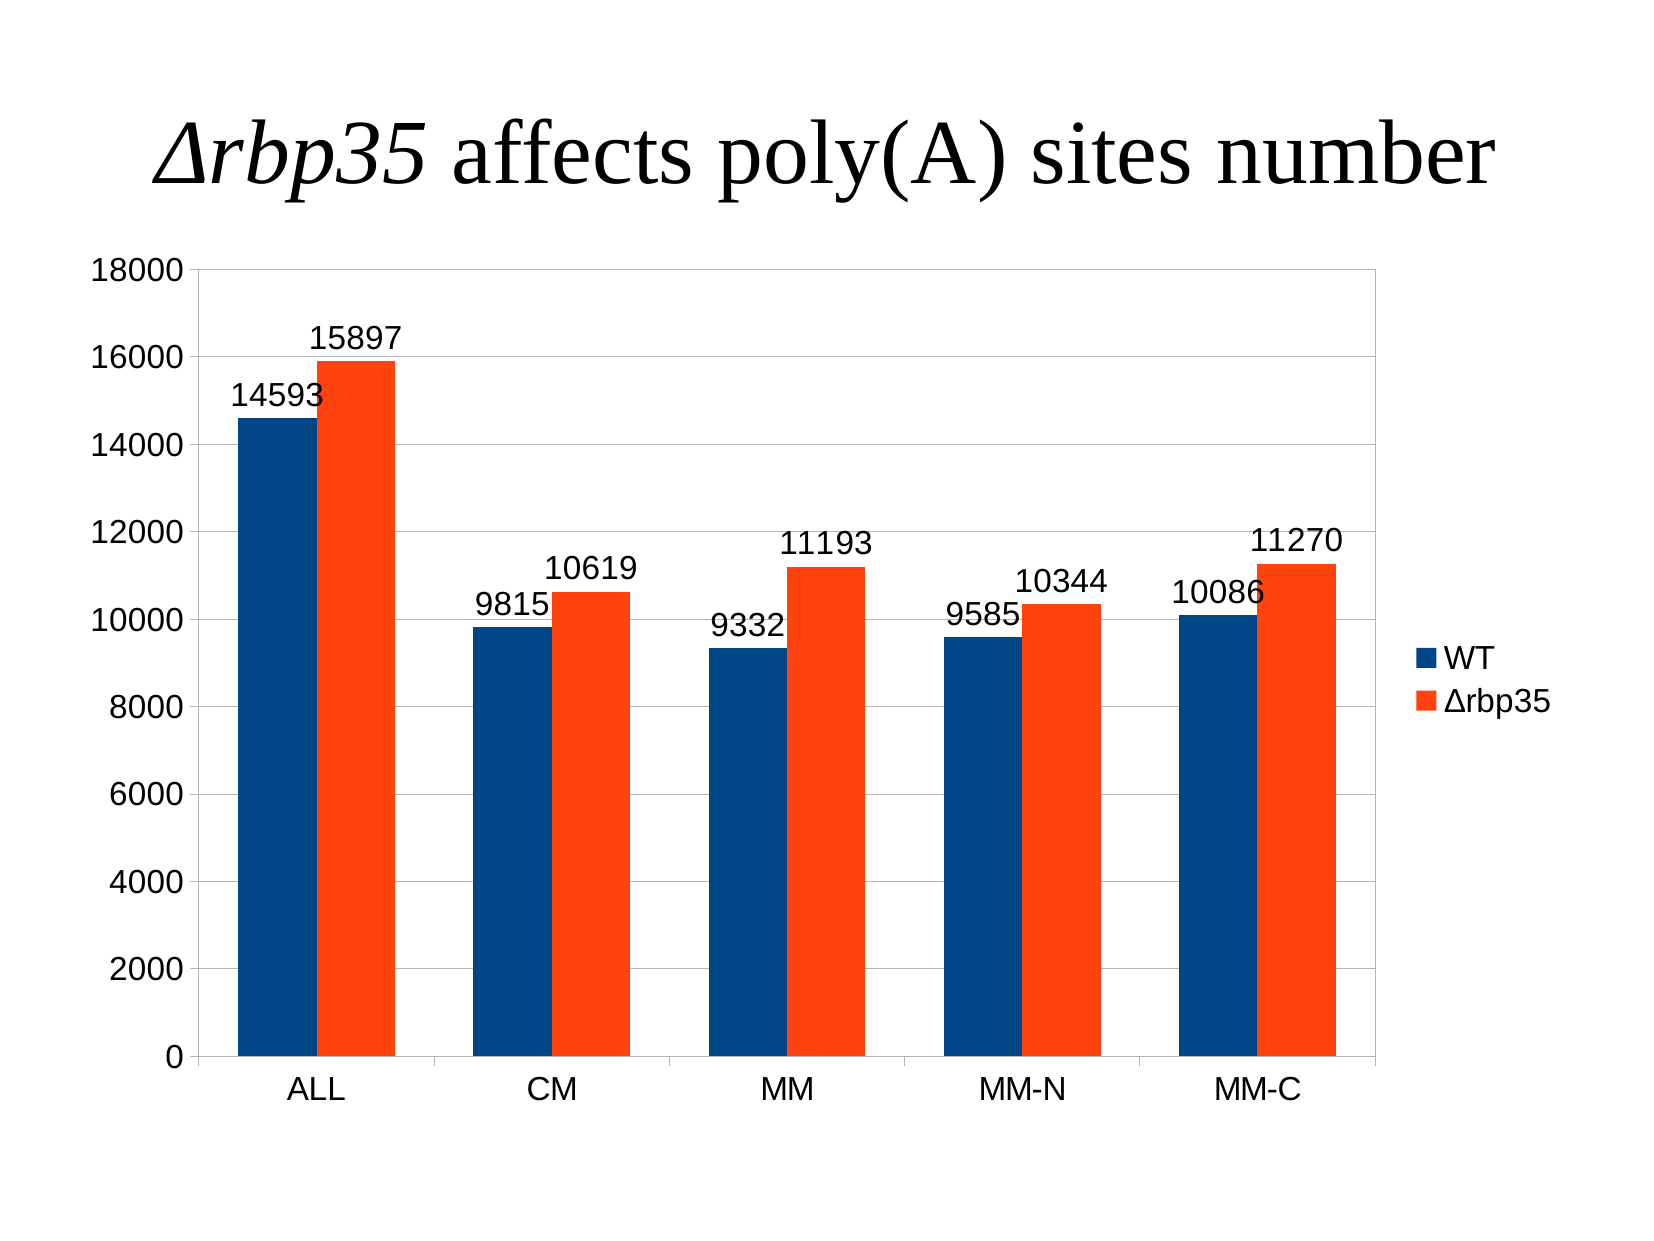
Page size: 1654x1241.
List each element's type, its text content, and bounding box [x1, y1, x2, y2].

chart [60, 233, 1576, 1126]
title Δrbp35 affects poly(A) sites number [82, 49, 1571, 233]
